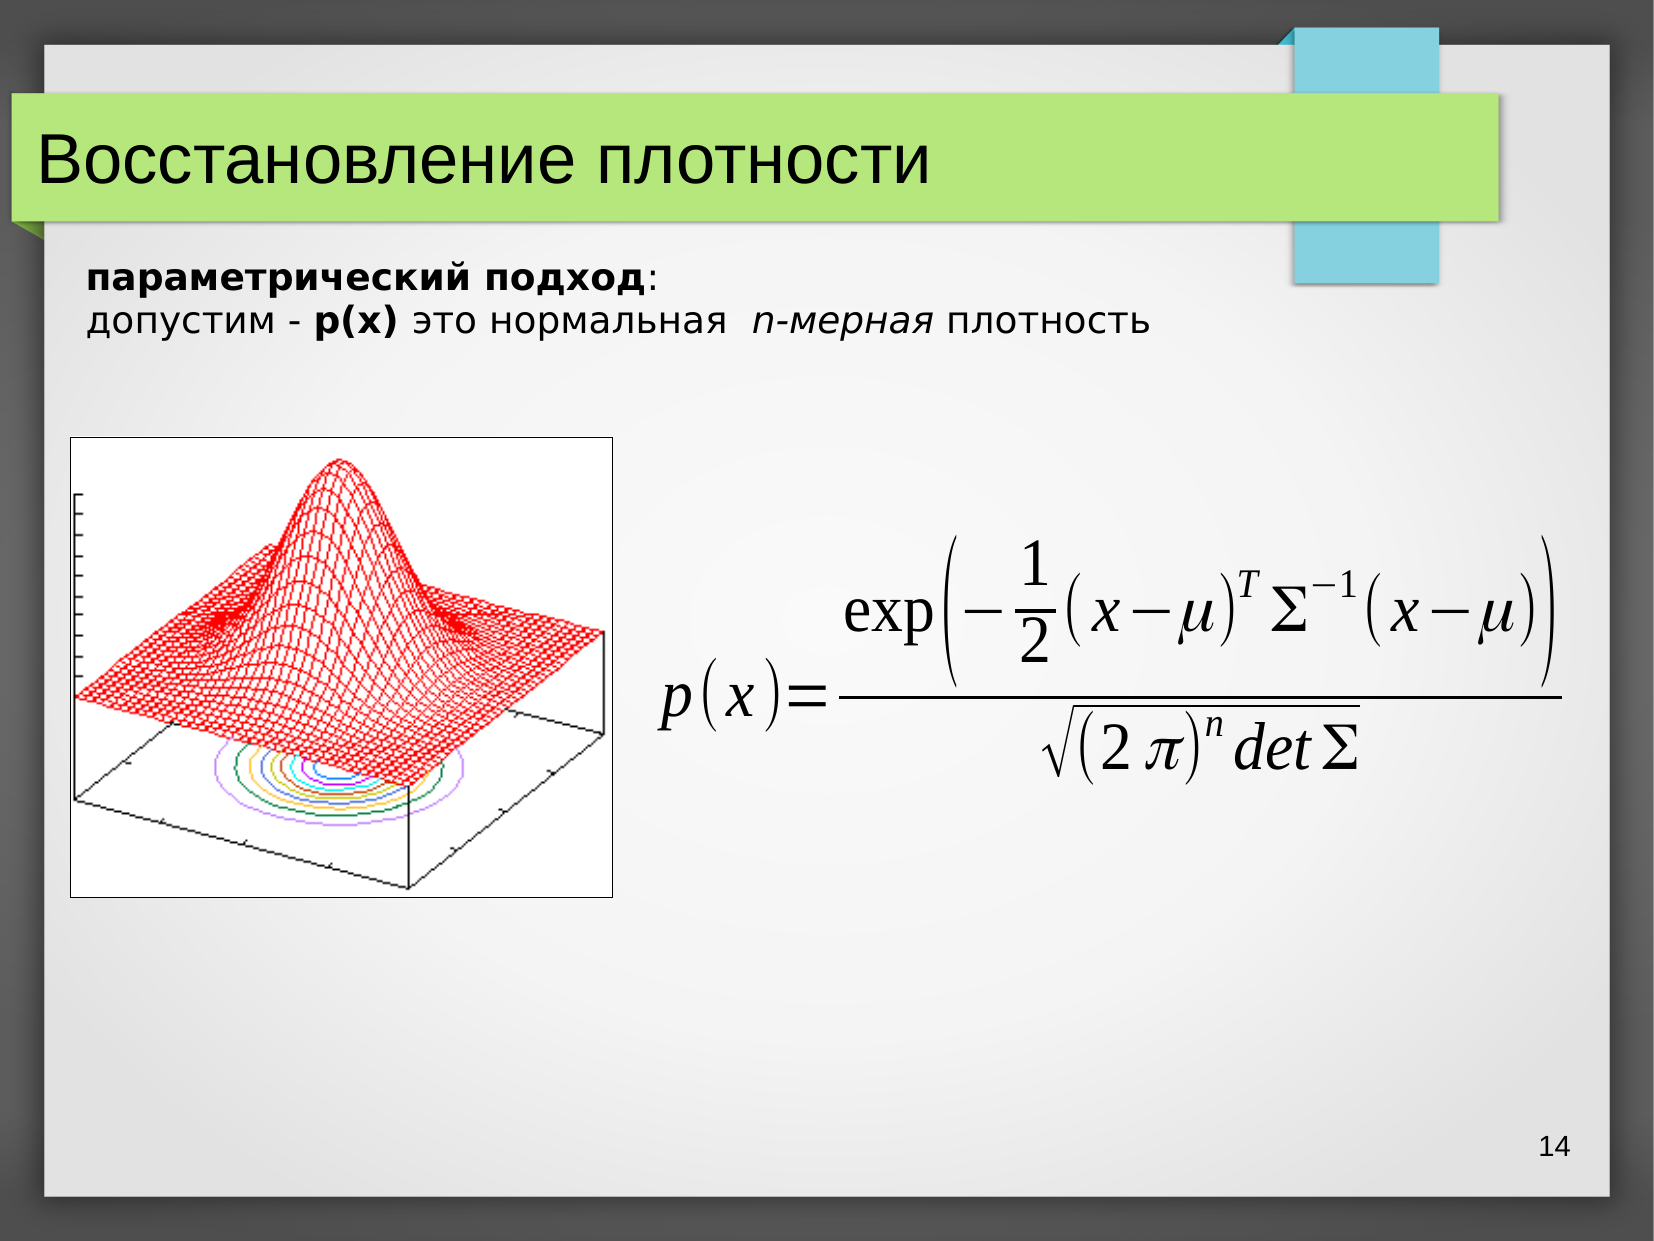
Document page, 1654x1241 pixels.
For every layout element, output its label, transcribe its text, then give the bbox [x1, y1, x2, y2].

text_box параметрический подход: допустим - p(x) это нормальная n-мерная плотность [70, 248, 1182, 367]
picture [0, 0, 1654, 1241]
title Восстановление плотности [35, 118, 1489, 200]
chart [646, 531, 1571, 792]
